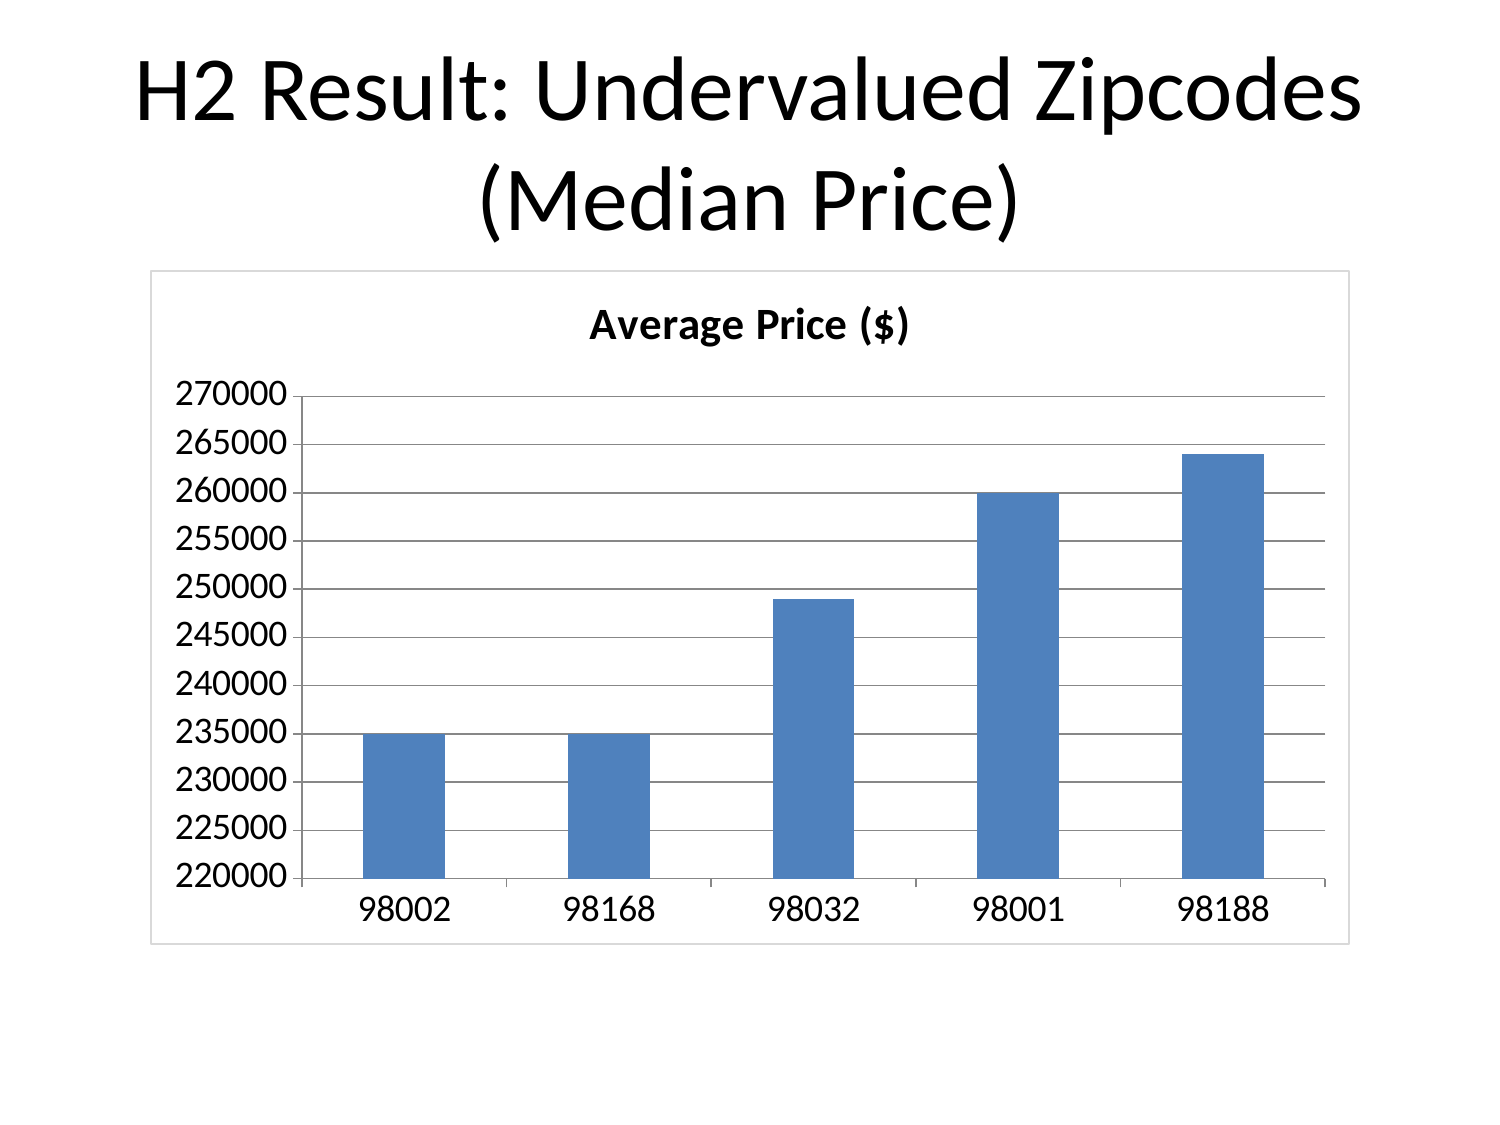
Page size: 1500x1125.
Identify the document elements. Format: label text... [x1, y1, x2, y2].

title H2 Result: Undervalued Zipcodes (Median Price) [75, 45, 1425, 233]
chart [150, 270, 1350, 945]
